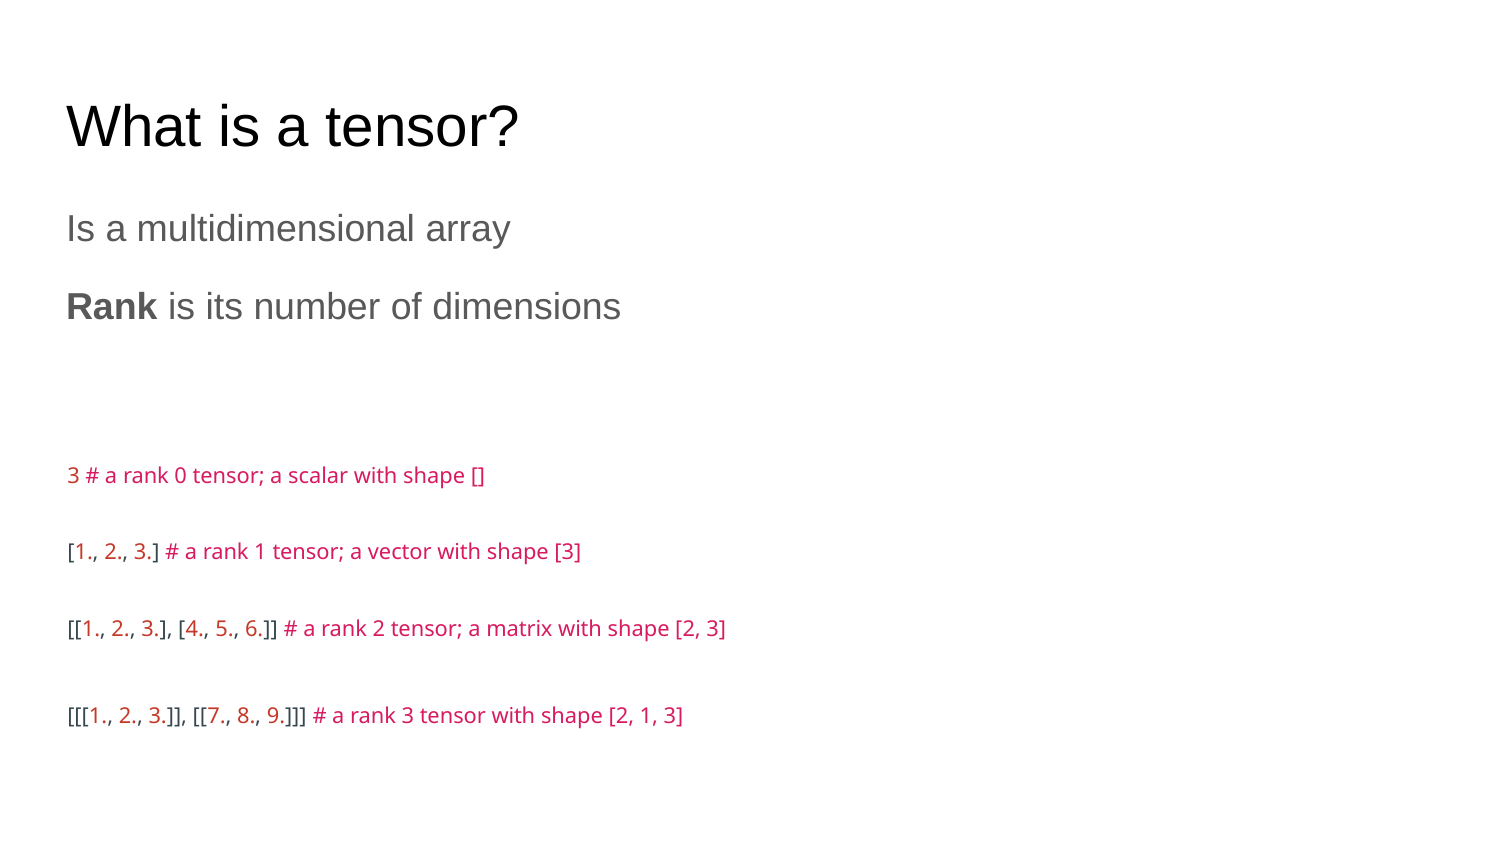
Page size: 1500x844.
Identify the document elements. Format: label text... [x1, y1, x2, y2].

title What is a tensor? [51, 72, 1449, 167]
list Is a multidimensional array Rank is its number of dimensions 3 # a rank 0 tensor; a scalar with shape [] [1., 2., 3.] # a rank 1 tensor; a vector with shape [3] [[1., 2., 3.], [4., 5., 6.]] # a rank 2 tensor; a matrix with shape [2, 3] [[[1., 2., 3.]], [[7., 8., 9.]]] # a rank 3 tensor with shape [2, 1, 3] [51, 189, 1449, 750]
